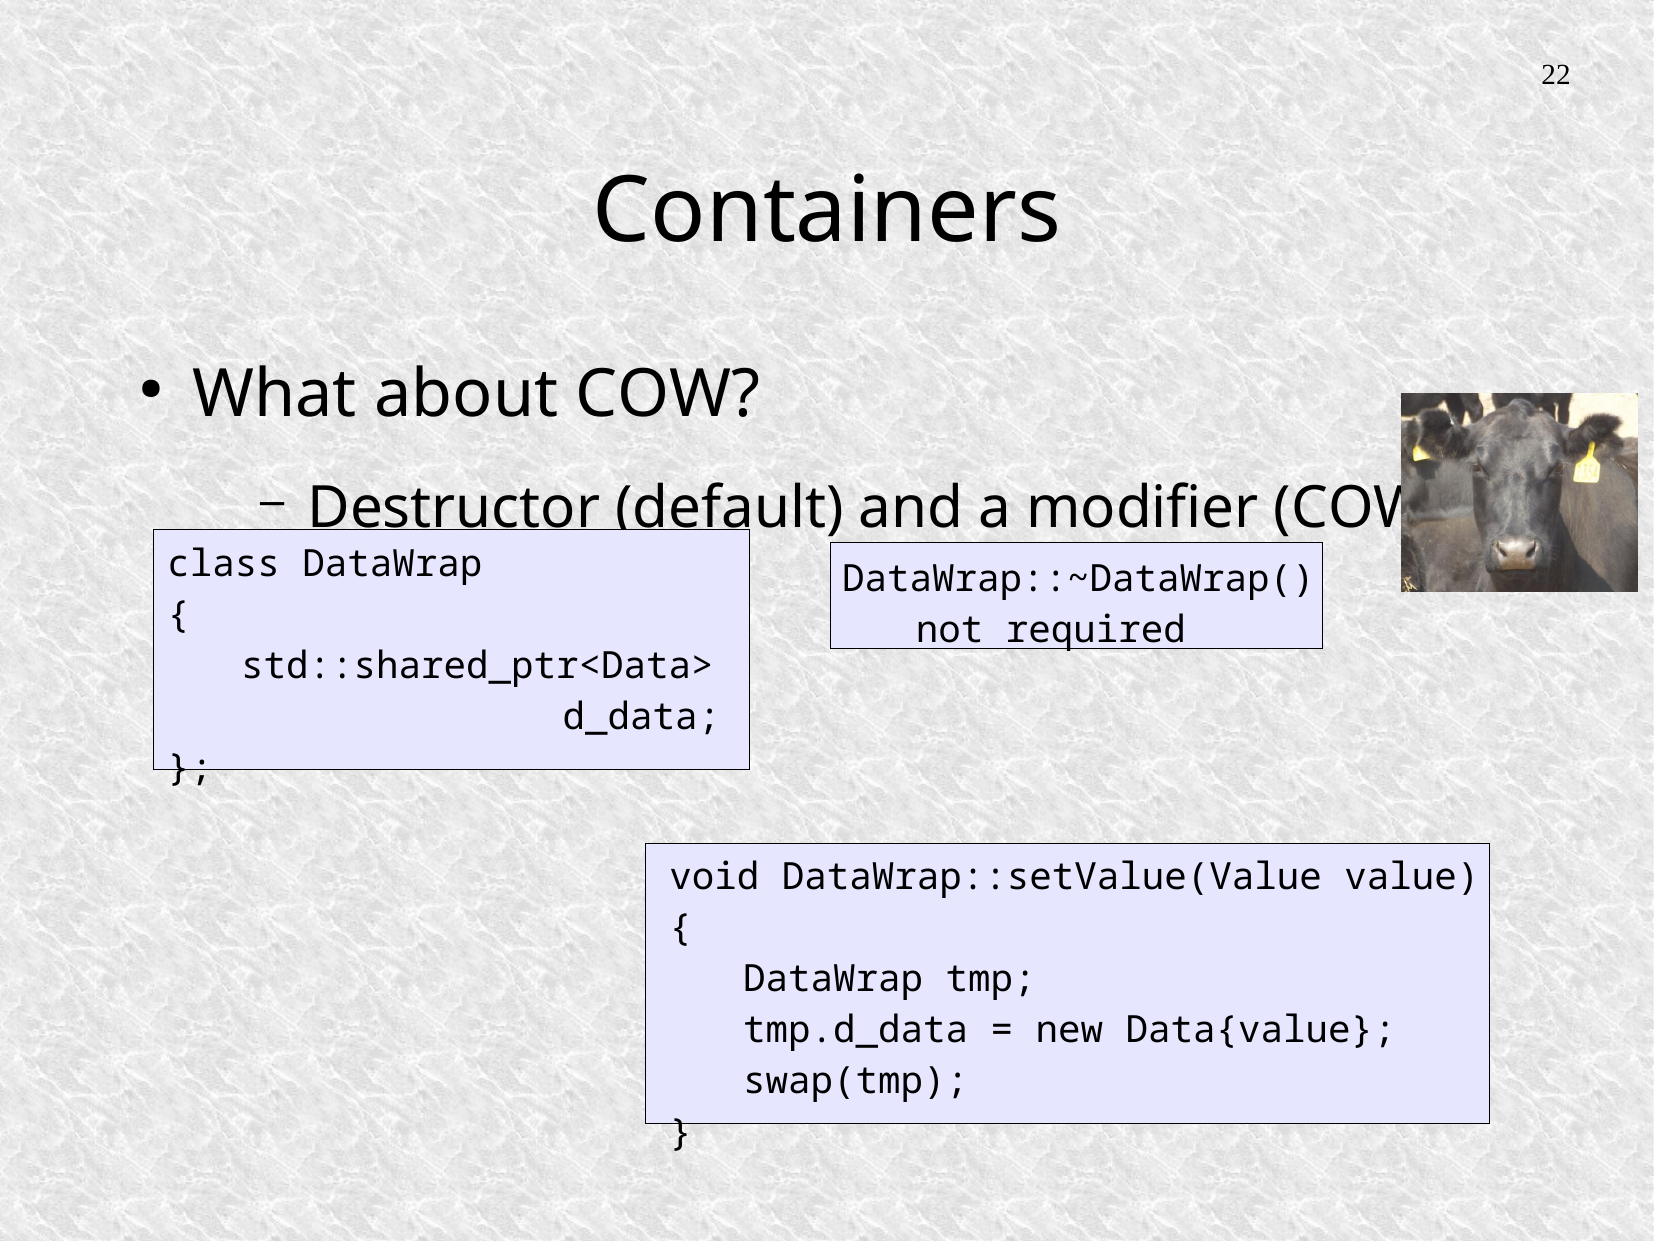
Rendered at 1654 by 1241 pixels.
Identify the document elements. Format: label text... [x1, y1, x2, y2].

text_box [830, 542, 1323, 649]
list What about COW? Destructor (default) and a modifier (COW): [121, 344, 1534, 1188]
text_box [645, 843, 1490, 1124]
text_box DataWrap::~DataWrap() not required [842, 551, 1315, 639]
picture [0, 0, 1654, 1241]
text_box class DataWrap { std::shared_ptr<Data> d_data; }; [167, 536, 743, 755]
text_box void DataWrap::setValue(Value value) { DataWrap tmp; tmp.d_data = new Data{value}; swap(tmp); } [669, 849, 1480, 1112]
text_box [153, 529, 750, 770]
title Containers [121, 102, 1534, 311]
